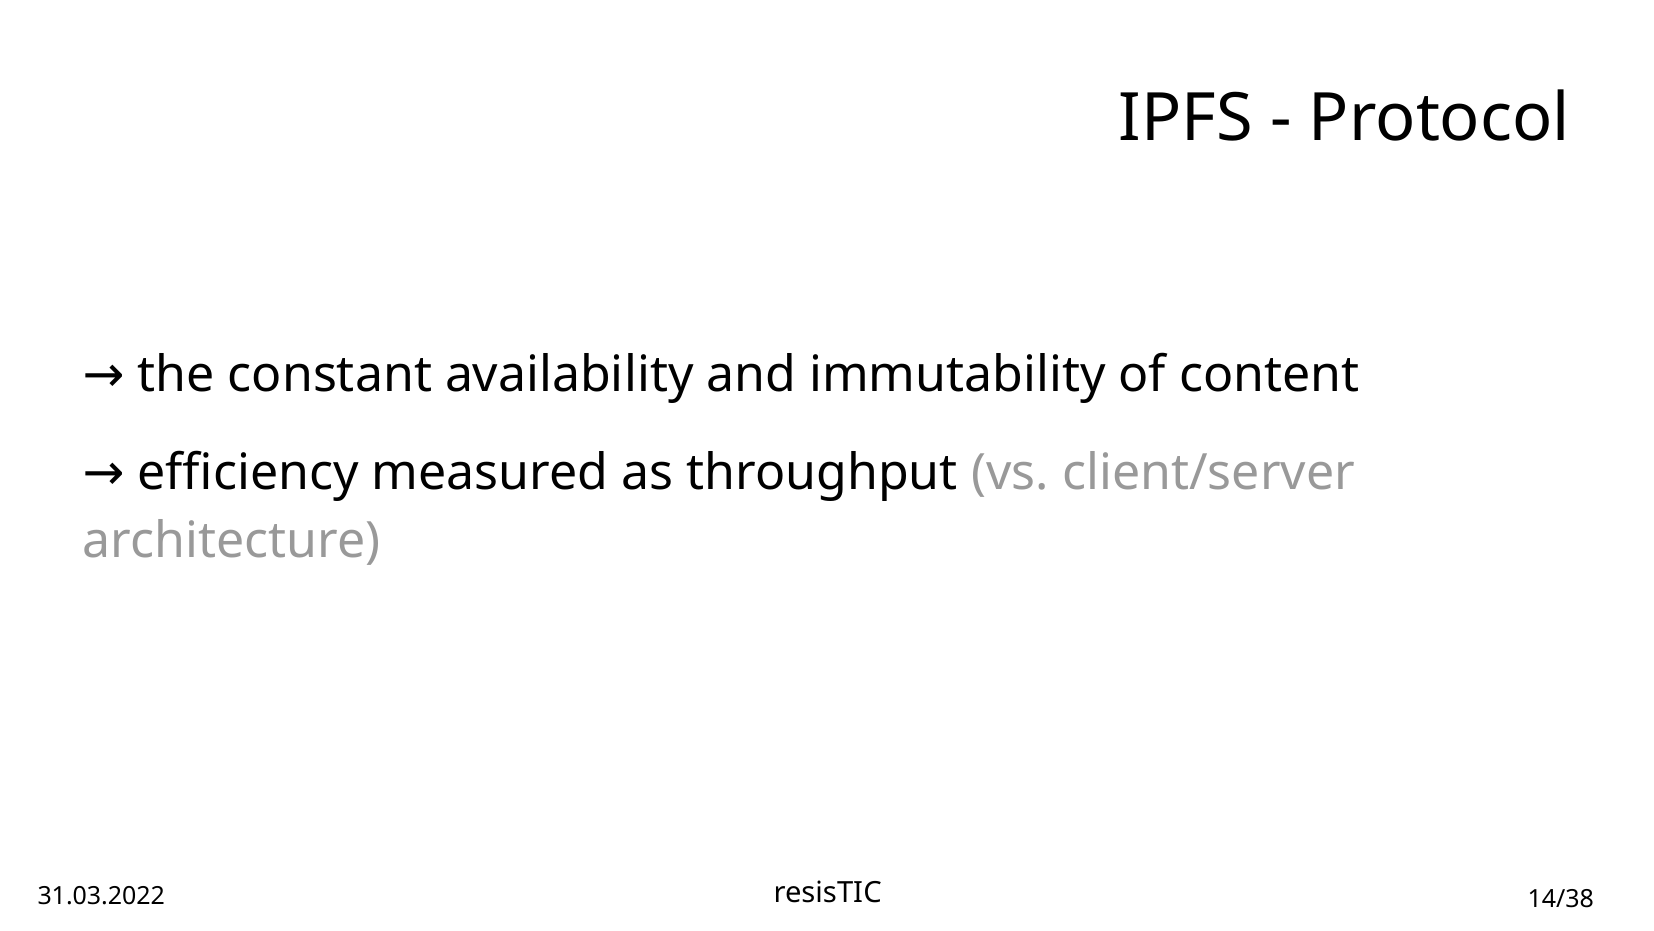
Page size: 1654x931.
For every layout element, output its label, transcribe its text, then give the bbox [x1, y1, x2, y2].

list → the constant availability and immutability of content → efficiency measured as throughput (vs. client/server architecture) [82, 217, 1571, 758]
text_box 14/38 [1383, 873, 1609, 919]
title IPFS - Protocol [82, 37, 1571, 193]
